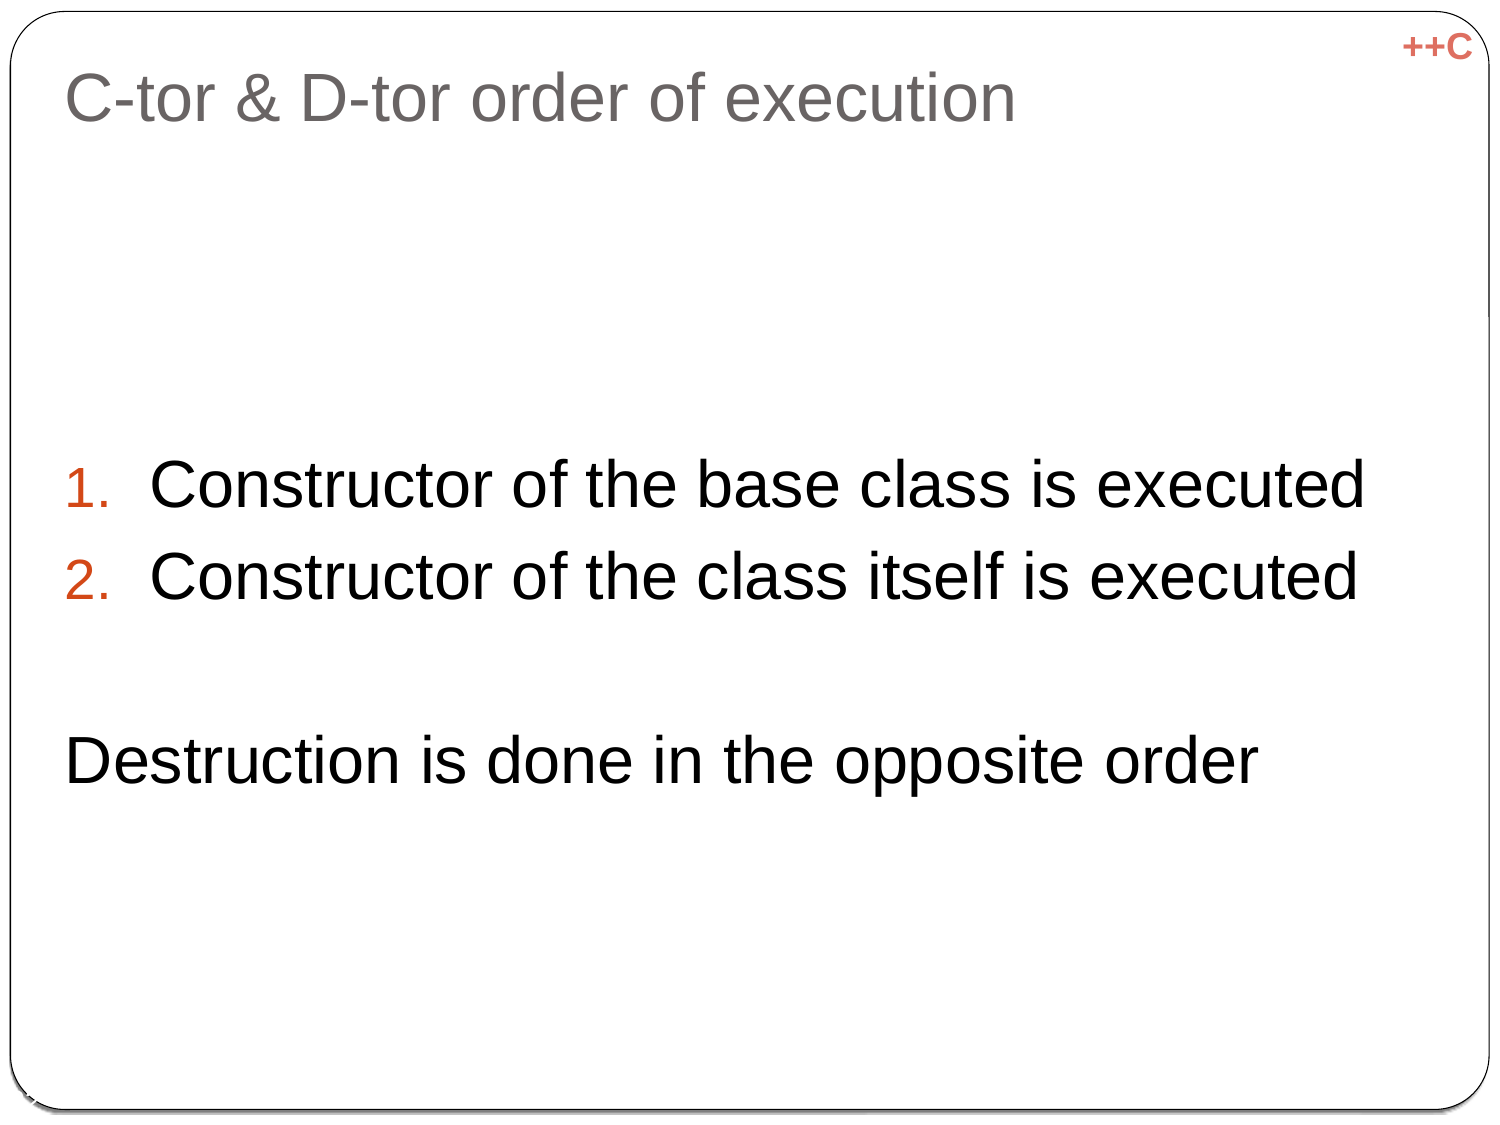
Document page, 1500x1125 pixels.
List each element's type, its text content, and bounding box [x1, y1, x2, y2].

list Constructor of the base class is executed Constructor of the class itself is executed Destruction is done in the opposite order [50, 149, 1450, 1088]
slide_number <number> [0, 1074, 50, 1125]
title C-tor & D-tor order of execution [50, 45, 1450, 149]
